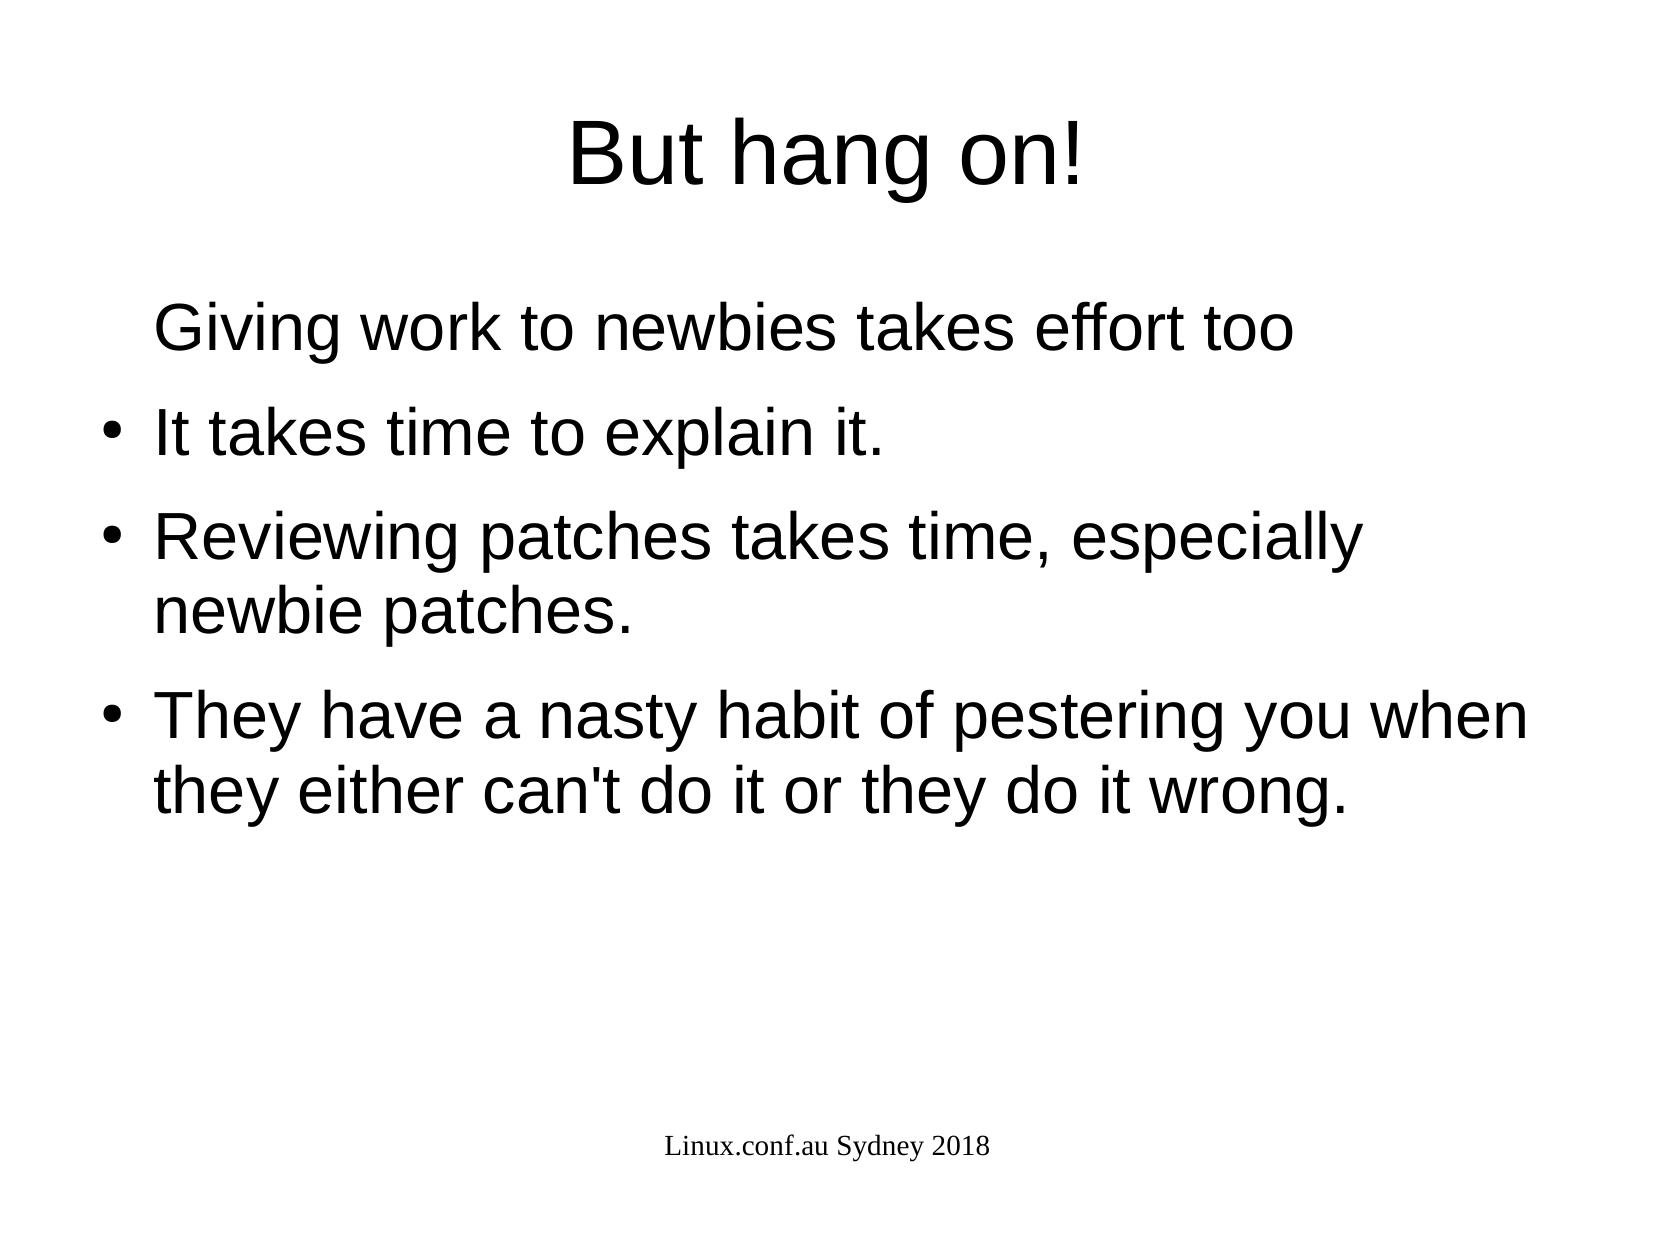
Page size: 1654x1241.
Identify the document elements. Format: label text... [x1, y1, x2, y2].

title But hang on! [82, 49, 1571, 257]
list Giving work to newbies takes effort too It takes time to explain it. Reviewing patches takes time, especially newbie patches. They have a nasty habit of pestering you when they either can't do it or they do it wrong. [82, 290, 1571, 1010]
